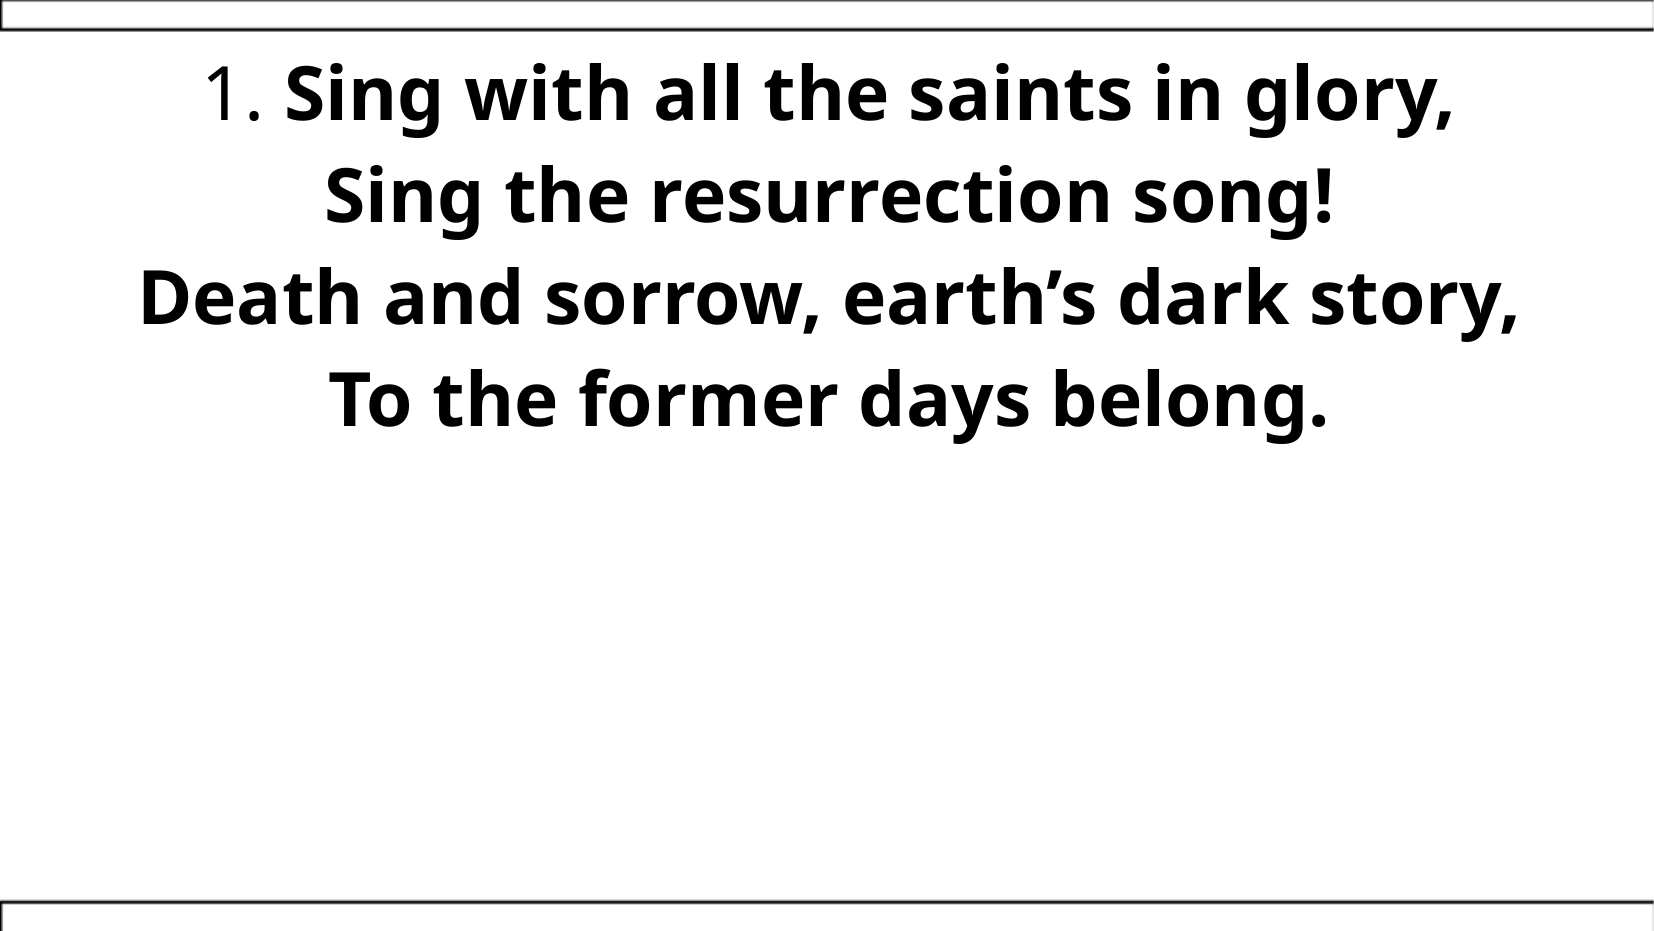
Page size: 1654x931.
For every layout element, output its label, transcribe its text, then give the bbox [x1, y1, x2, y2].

picture [0, 0, 1654, 931]
text_box 1. Sing with all the saints in glory, Sing the resurrection song! Death and sorrow, earth’s dark story, To the former days belong. [102, 32, 1558, 476]
